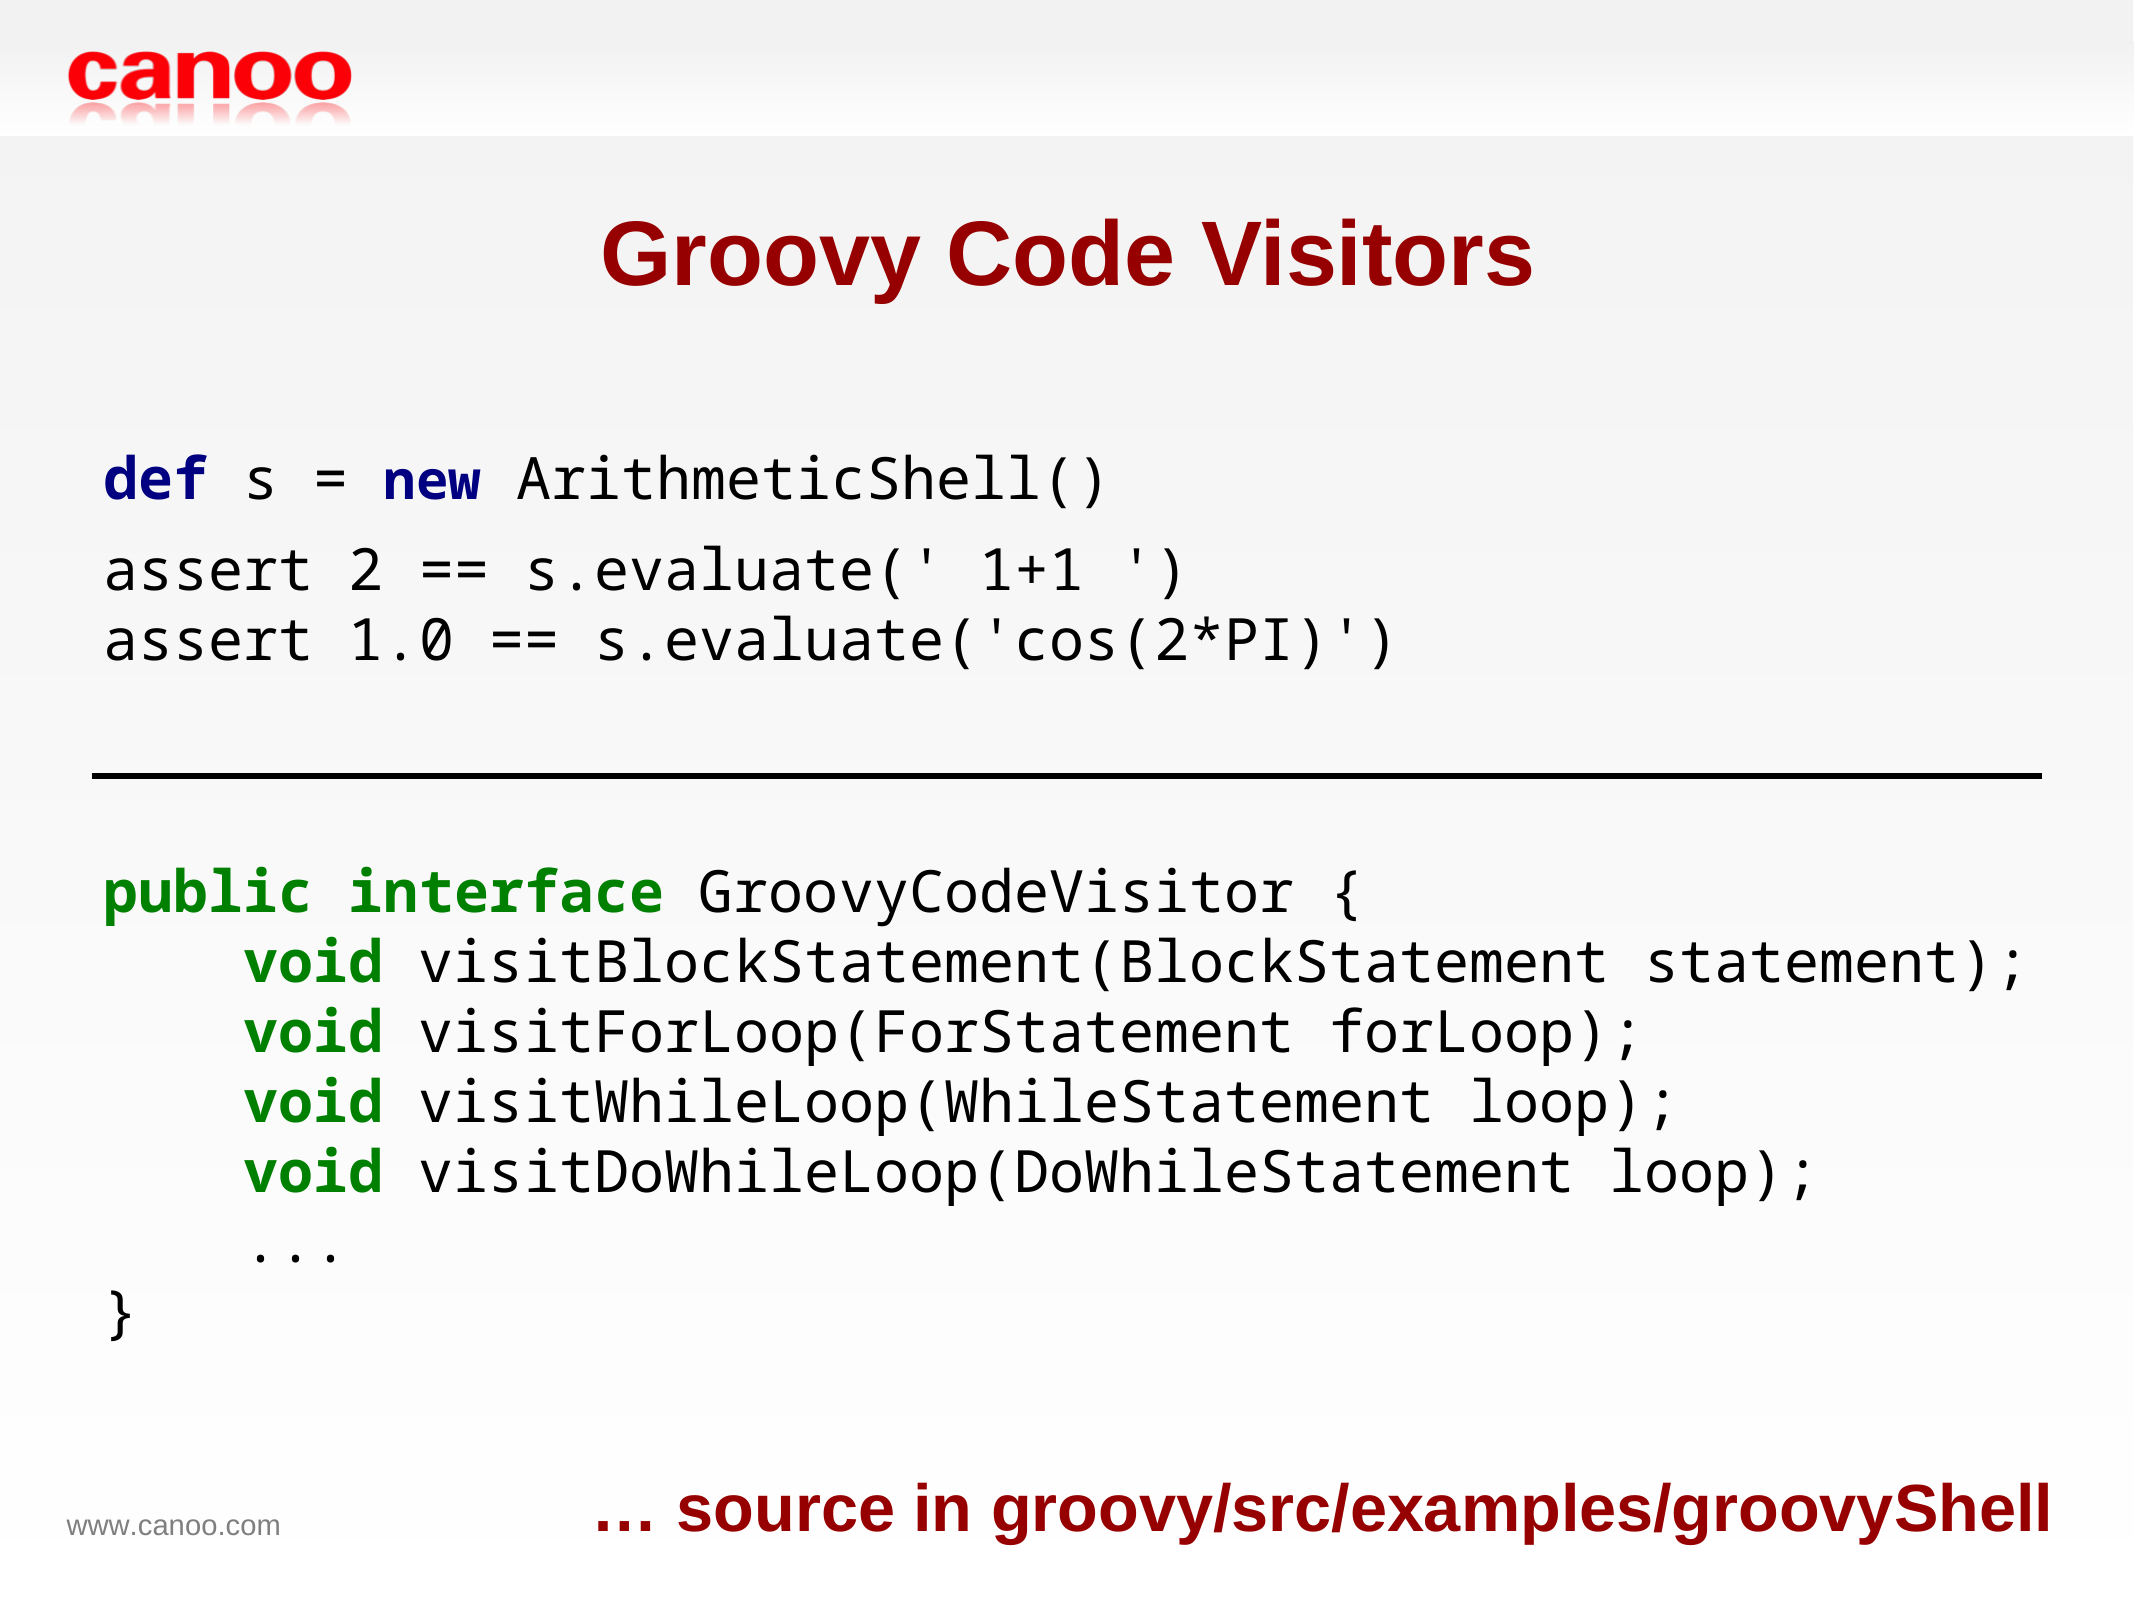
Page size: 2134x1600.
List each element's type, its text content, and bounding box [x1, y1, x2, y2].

title Groovy Code Visitors [62, 185, 2075, 313]
subtitle def s = new ArithmeticShell() assert 2 == s.evaluate(' 1+1 ') assert 1.0 == s.evaluate('cos(2*PI)') public interface GroovyCodeVisitor { void visitBlockStatement(BlockStatement statement); void visitForLoop(ForStatement forLoop); void visitWhileLoop(WhileStatement loop); void visitDoWhileLoop(DoWhileStatement loop); ... } [103, 779, 2030, 1414]
subtitle def s = new ArithmeticShell() assert 2 == s.evaluate(' 1+1 ') assert 1.0 == s.evaluate('cos(2*PI)') public interface GroovyCodeVisitor { void visitBlockStatement(BlockStatement statement); void visitForLoop(ForStatement forLoop); void visitWhileLoop(WhileStatement loop); void visitDoWhileLoop(DoWhileStatement loop); ... } [103, 371, 2030, 773]
title … source in groovy/src/examples/groovyShell [49, 1450, 2063, 1560]
picture [65, 48, 353, 154]
